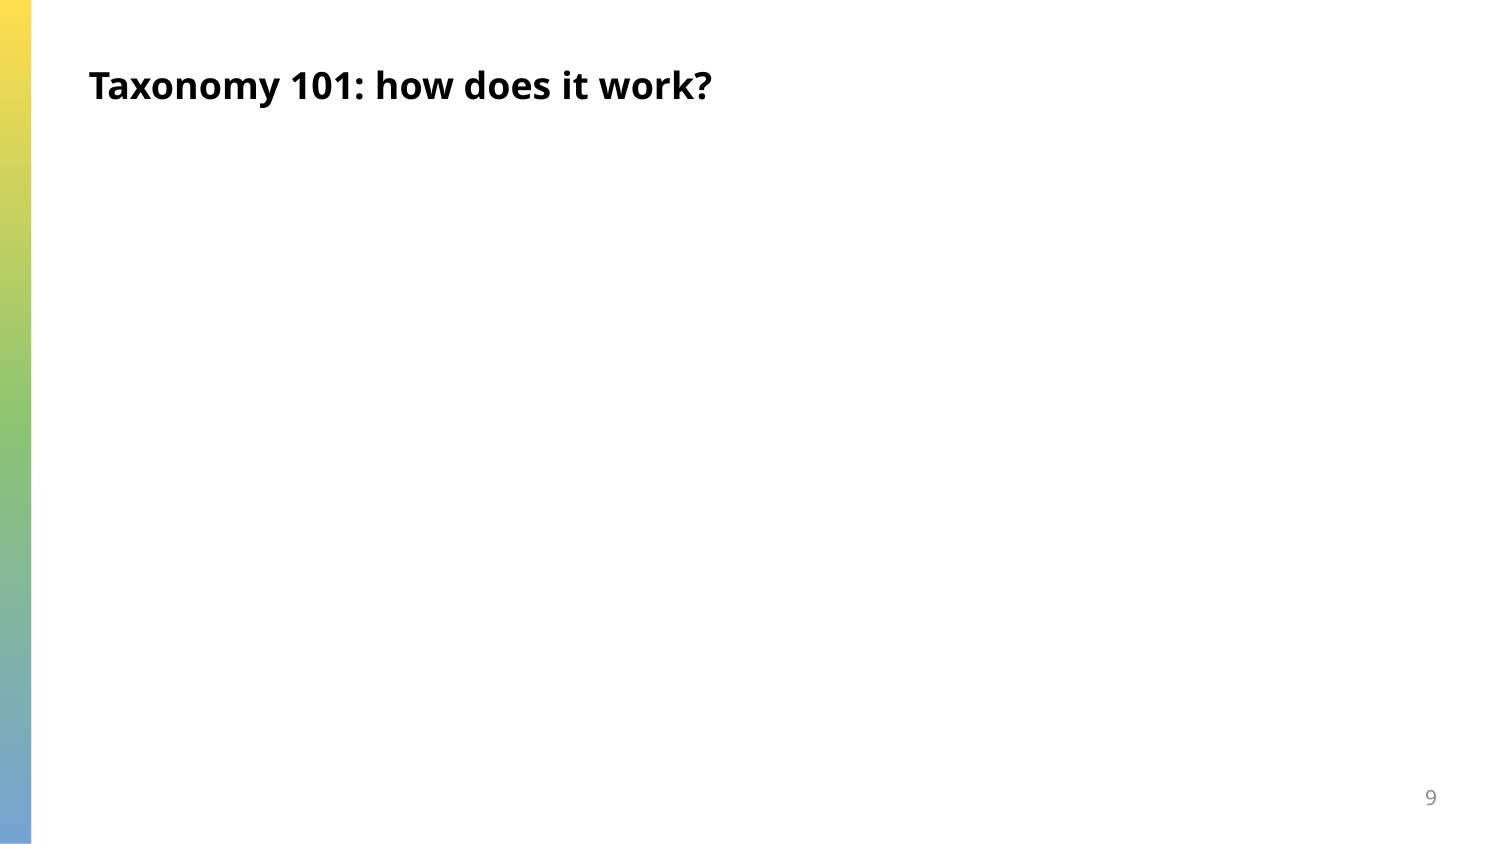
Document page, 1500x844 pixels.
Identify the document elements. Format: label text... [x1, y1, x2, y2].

picture [0, 0, 1500, 844]
list Taxonomy 101: how does it work? [88, 61, 1442, 157]
